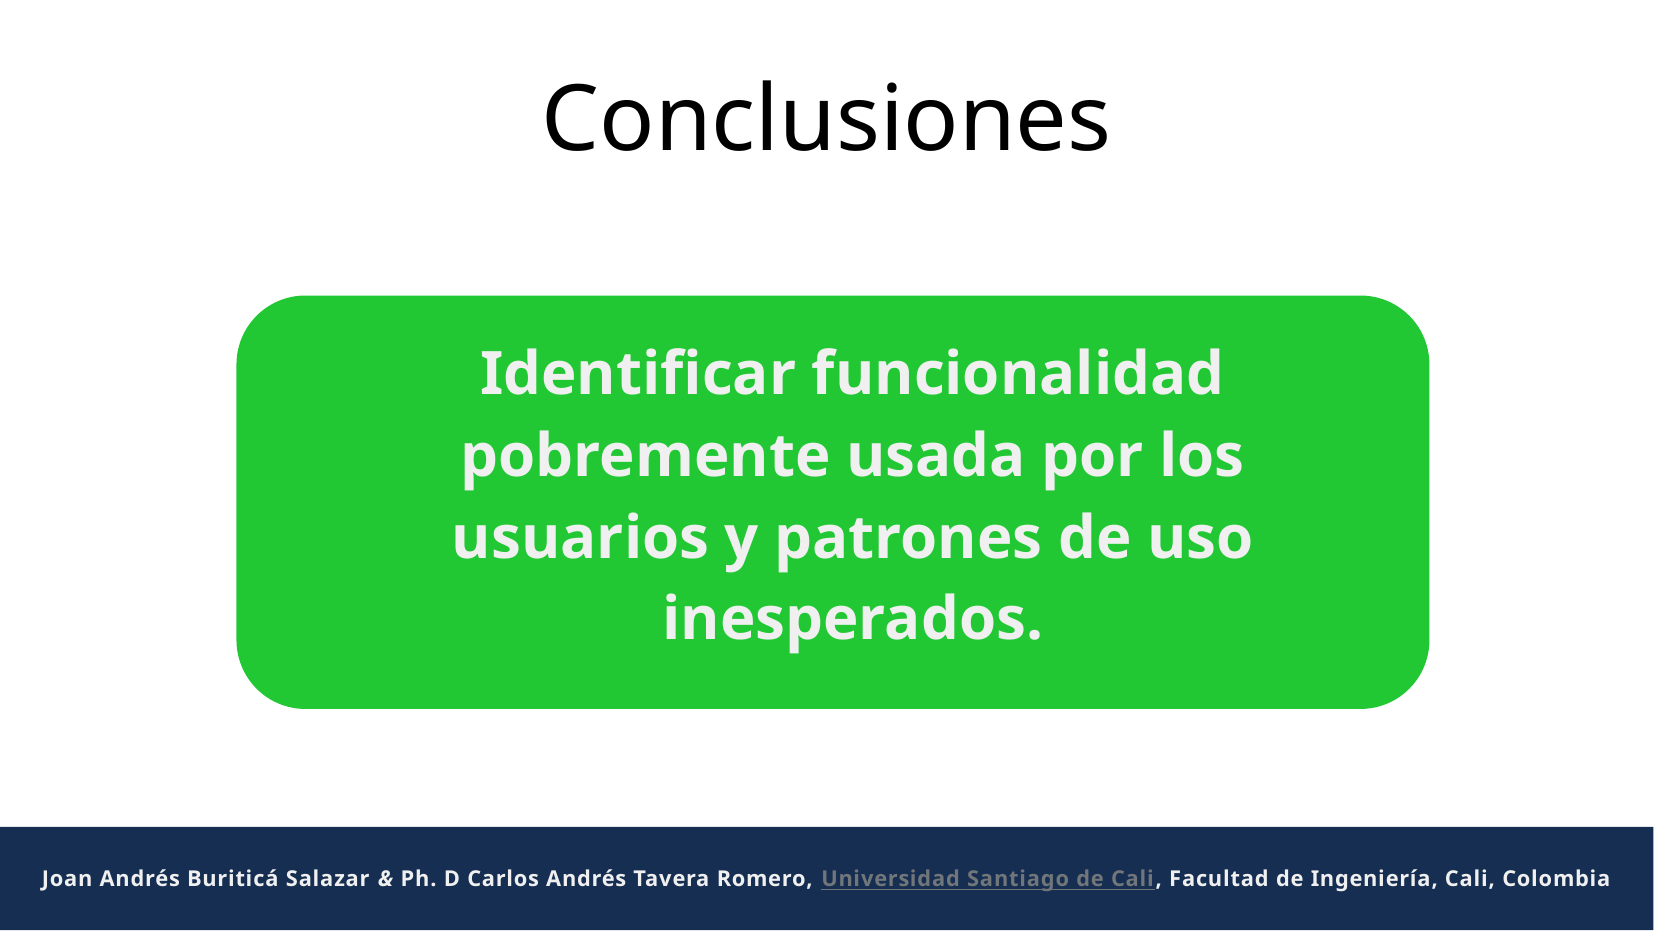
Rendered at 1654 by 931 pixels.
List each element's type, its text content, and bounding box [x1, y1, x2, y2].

list Identificar funcionalidad pobremente usada por los usuarios y patrones de uso inesperados. [330, 330, 1312, 662]
title Conclusiones [82, 37, 1571, 193]
text_box [236, 295, 1430, 709]
